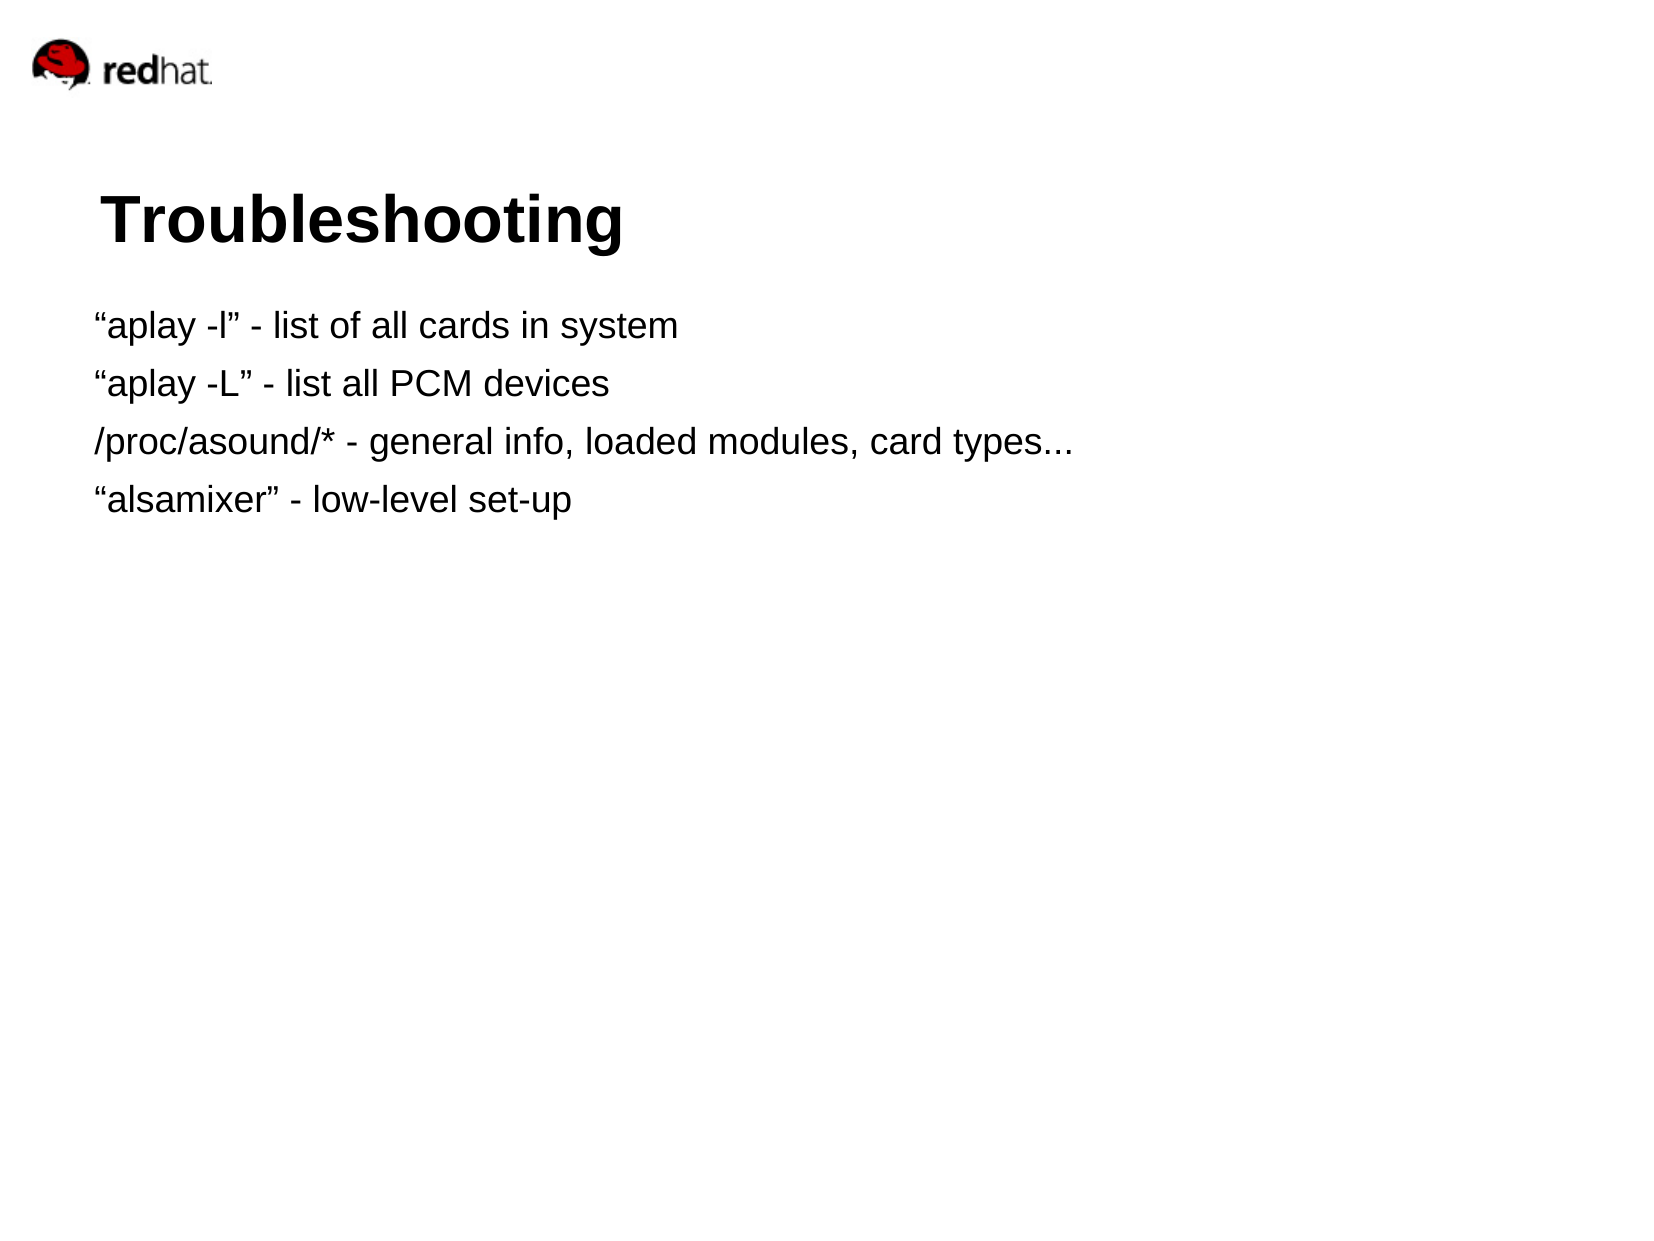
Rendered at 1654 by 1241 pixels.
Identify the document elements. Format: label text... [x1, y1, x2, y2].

title Troubleshooting [100, 164, 1506, 275]
list “aplay -l” - list of all cards in system “aplay -L” - list all PCM devices /proc/asound/* - general info, loaded modules, card types... “alsamixer” - low-level set-up [94, 304, 1500, 1174]
picture [31, 37, 212, 98]
